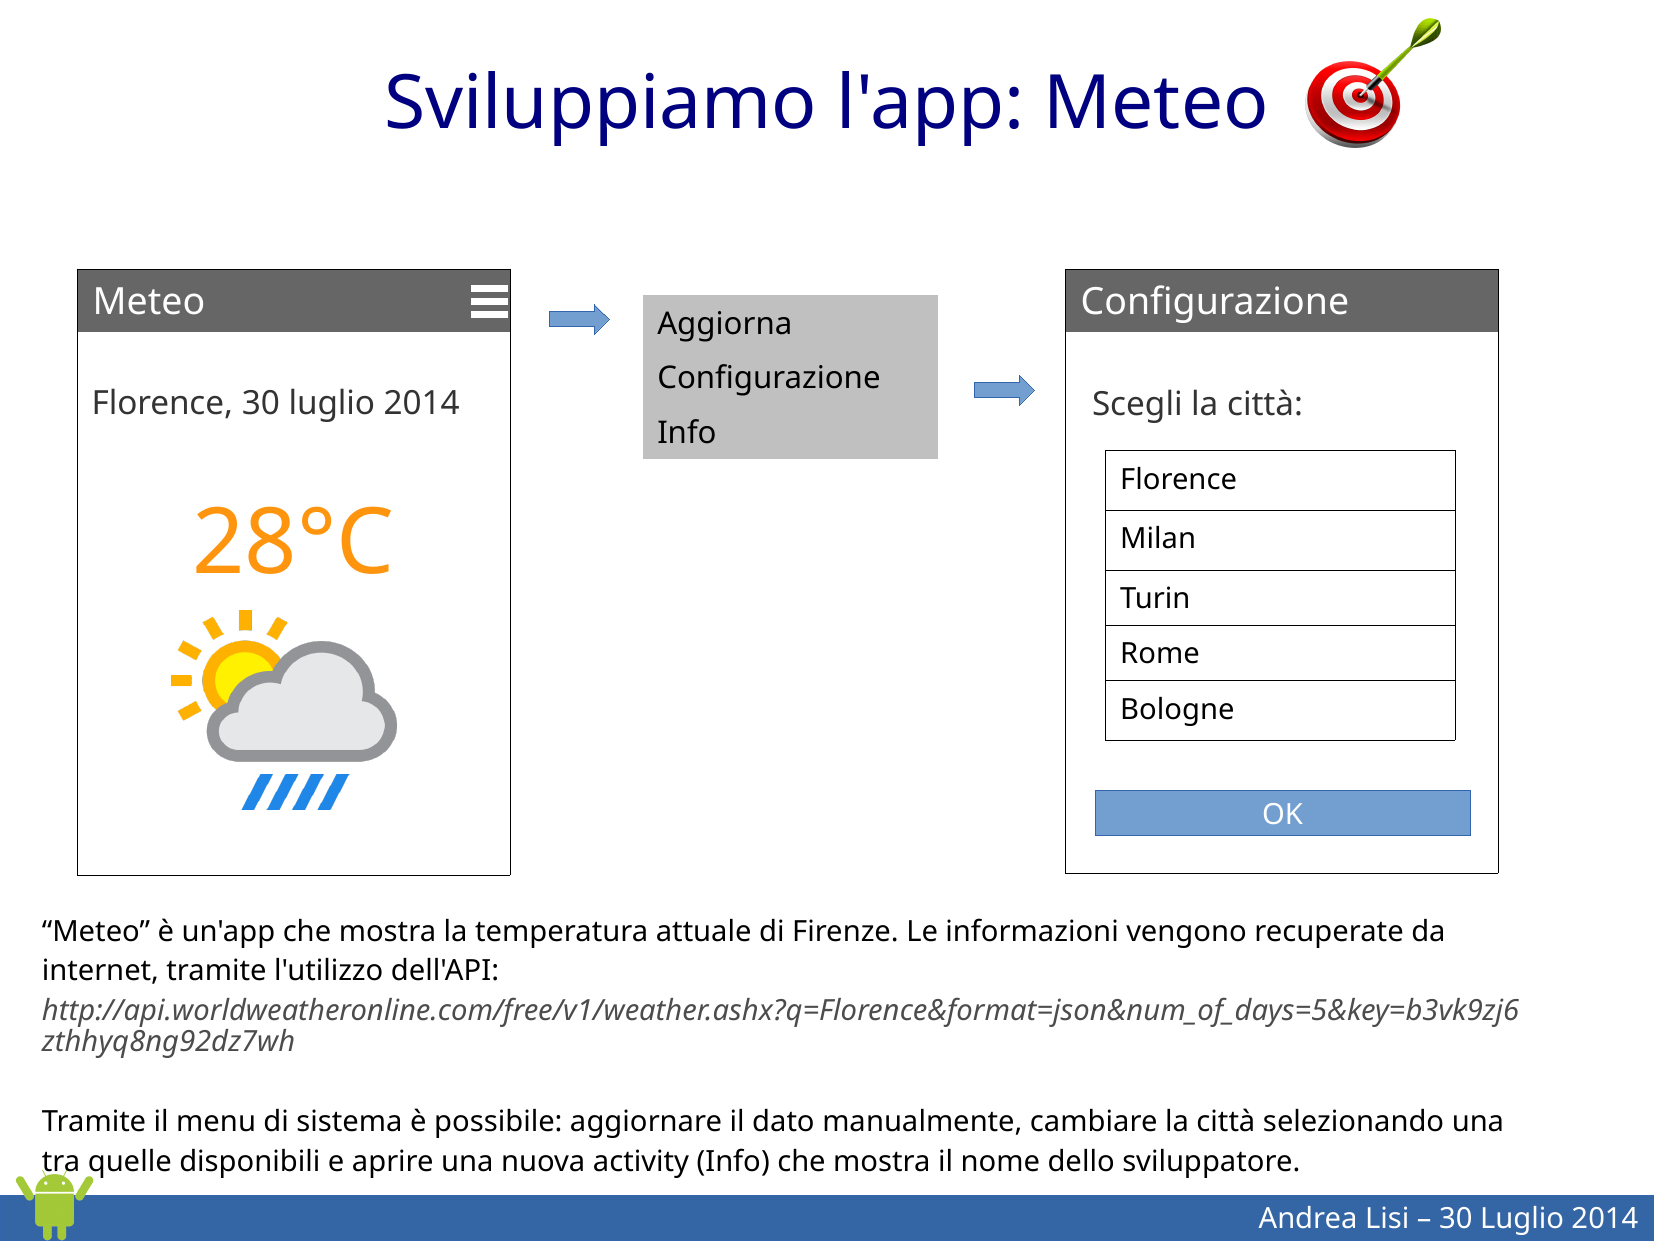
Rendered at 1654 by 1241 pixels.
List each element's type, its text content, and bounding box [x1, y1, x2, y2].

picture [150, 574, 421, 830]
text_box [974, 375, 1035, 406]
table_cell Milan [1106, 511, 1455, 570]
title Sviluppiamo l'app: Meteo [82, 49, 1571, 151]
table_header Florence [1106, 451, 1455, 510]
picture [9, 1167, 100, 1241]
table_cell Florence, 30 luglio 2014 28°C [78, 332, 510, 875]
table_header Configurazione [1066, 270, 1498, 332]
text_box Andrea Lisi – 30 Luglio 2014 [100, 1195, 1654, 1241]
table_cell Bologne [1106, 681, 1455, 740]
table_header Aggiorna [643, 295, 938, 350]
table_cell Info [643, 404, 938, 459]
picture [465, 277, 511, 323]
table_cell Configurazione [643, 350, 938, 404]
text_box OK [1095, 790, 1471, 836]
table_cell Turin [1106, 571, 1455, 625]
picture [1305, 18, 1441, 148]
title “Meteo” è un'app che mostra la temperatura attuale di Firenze. Le informazioni vengono recuperate da internet, tramite l'utilizzo dell'API: http://api.worldweatheronline.com/free/v1/weather.ashx?q=Florence&format=json&num_of_days=5&key=b3vk9zj6zthhyq8ng92dz7wh Tramite il menu di sistema è possibile: aggiornare il dato manualmente, cambiare la città selezionando una tra quelle disponibili e aprire una nuova activity (Info) che mostra il nome dello sviluppatore. [41, 912, 1531, 1146]
text_box [549, 304, 610, 335]
table_cell Rome [1106, 626, 1455, 680]
table_cell Scegli la città: [1066, 332, 1498, 873]
table_header Meteo [78, 270, 510, 332]
